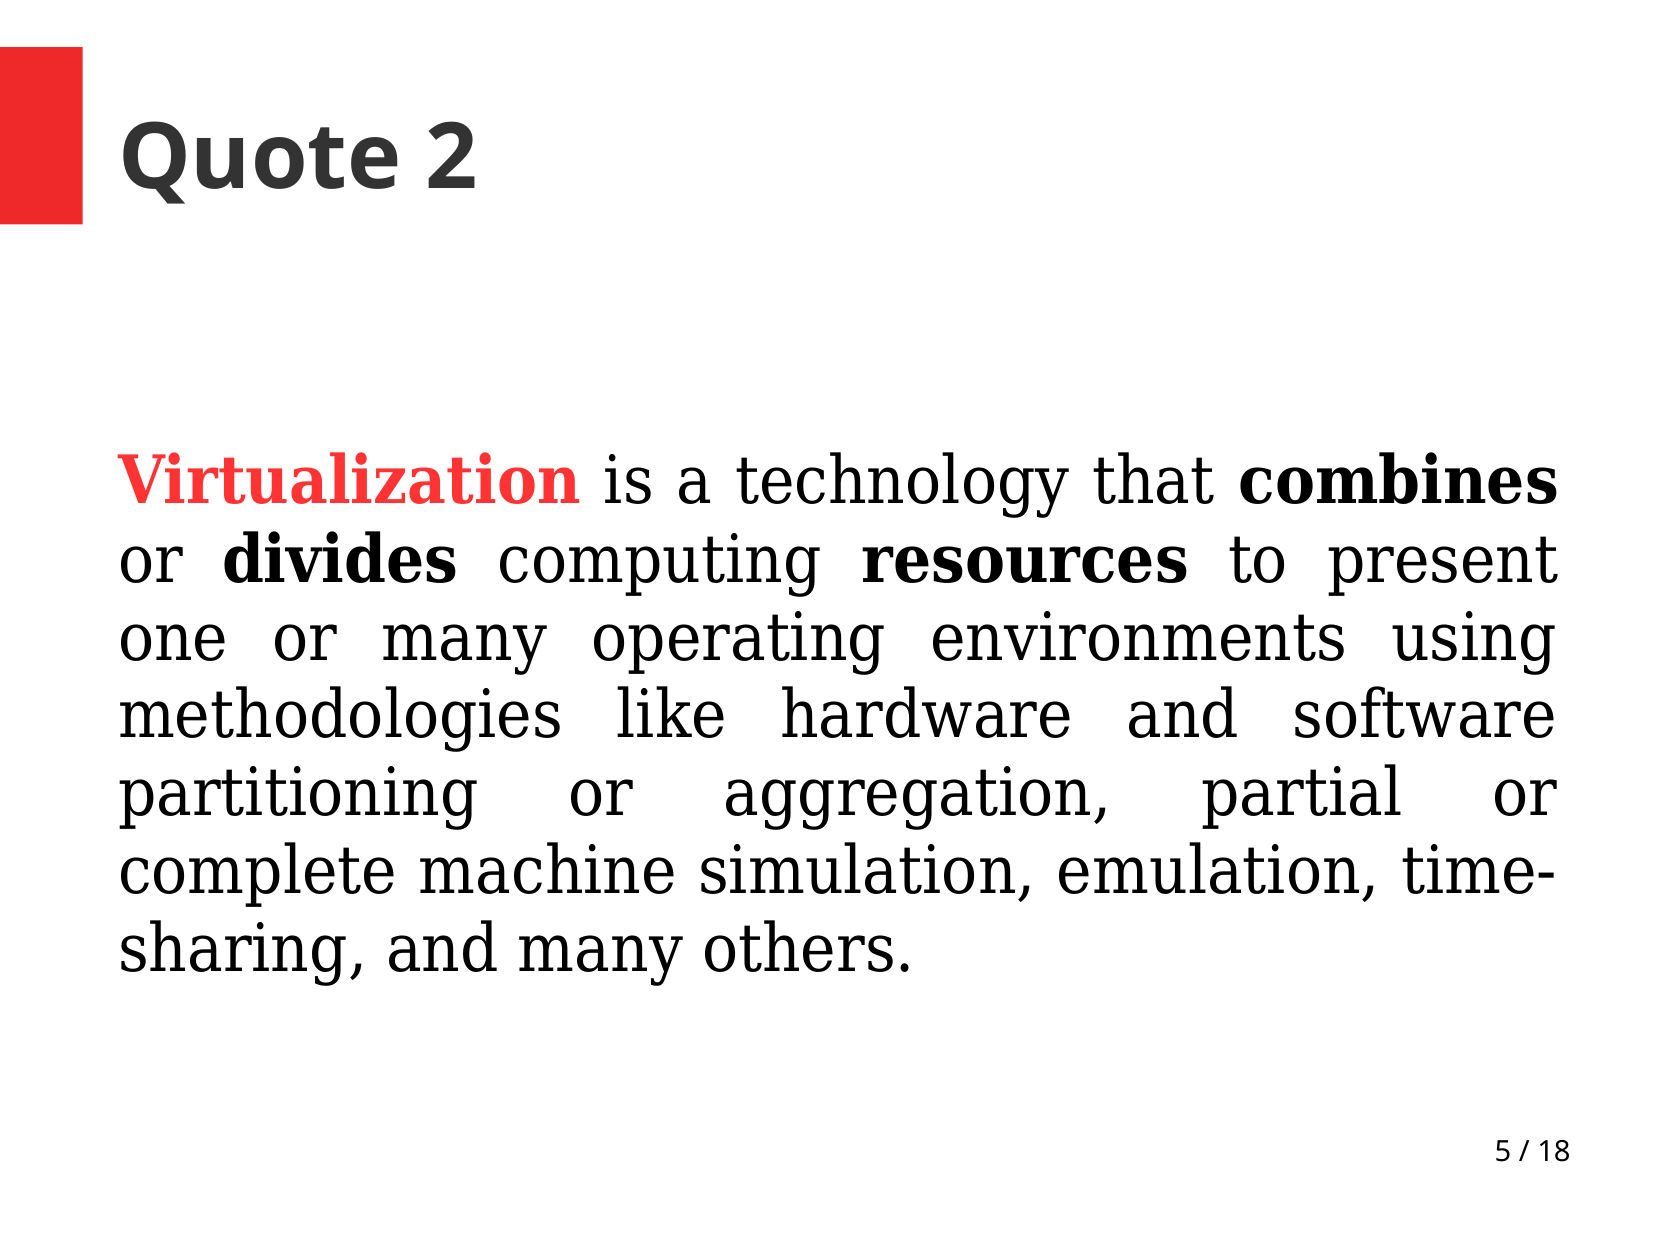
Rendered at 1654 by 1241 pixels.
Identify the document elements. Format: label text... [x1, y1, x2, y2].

text_box Virtualization is a technology that combines or divides computing resources to present one or many operating environments using methodologies like hardware and software partitioning or aggregation, partial or complete machine simulation, emulation, time-sharing, and many others. [82, 319, 1560, 1109]
title Quote 2 [118, 49, 1571, 257]
